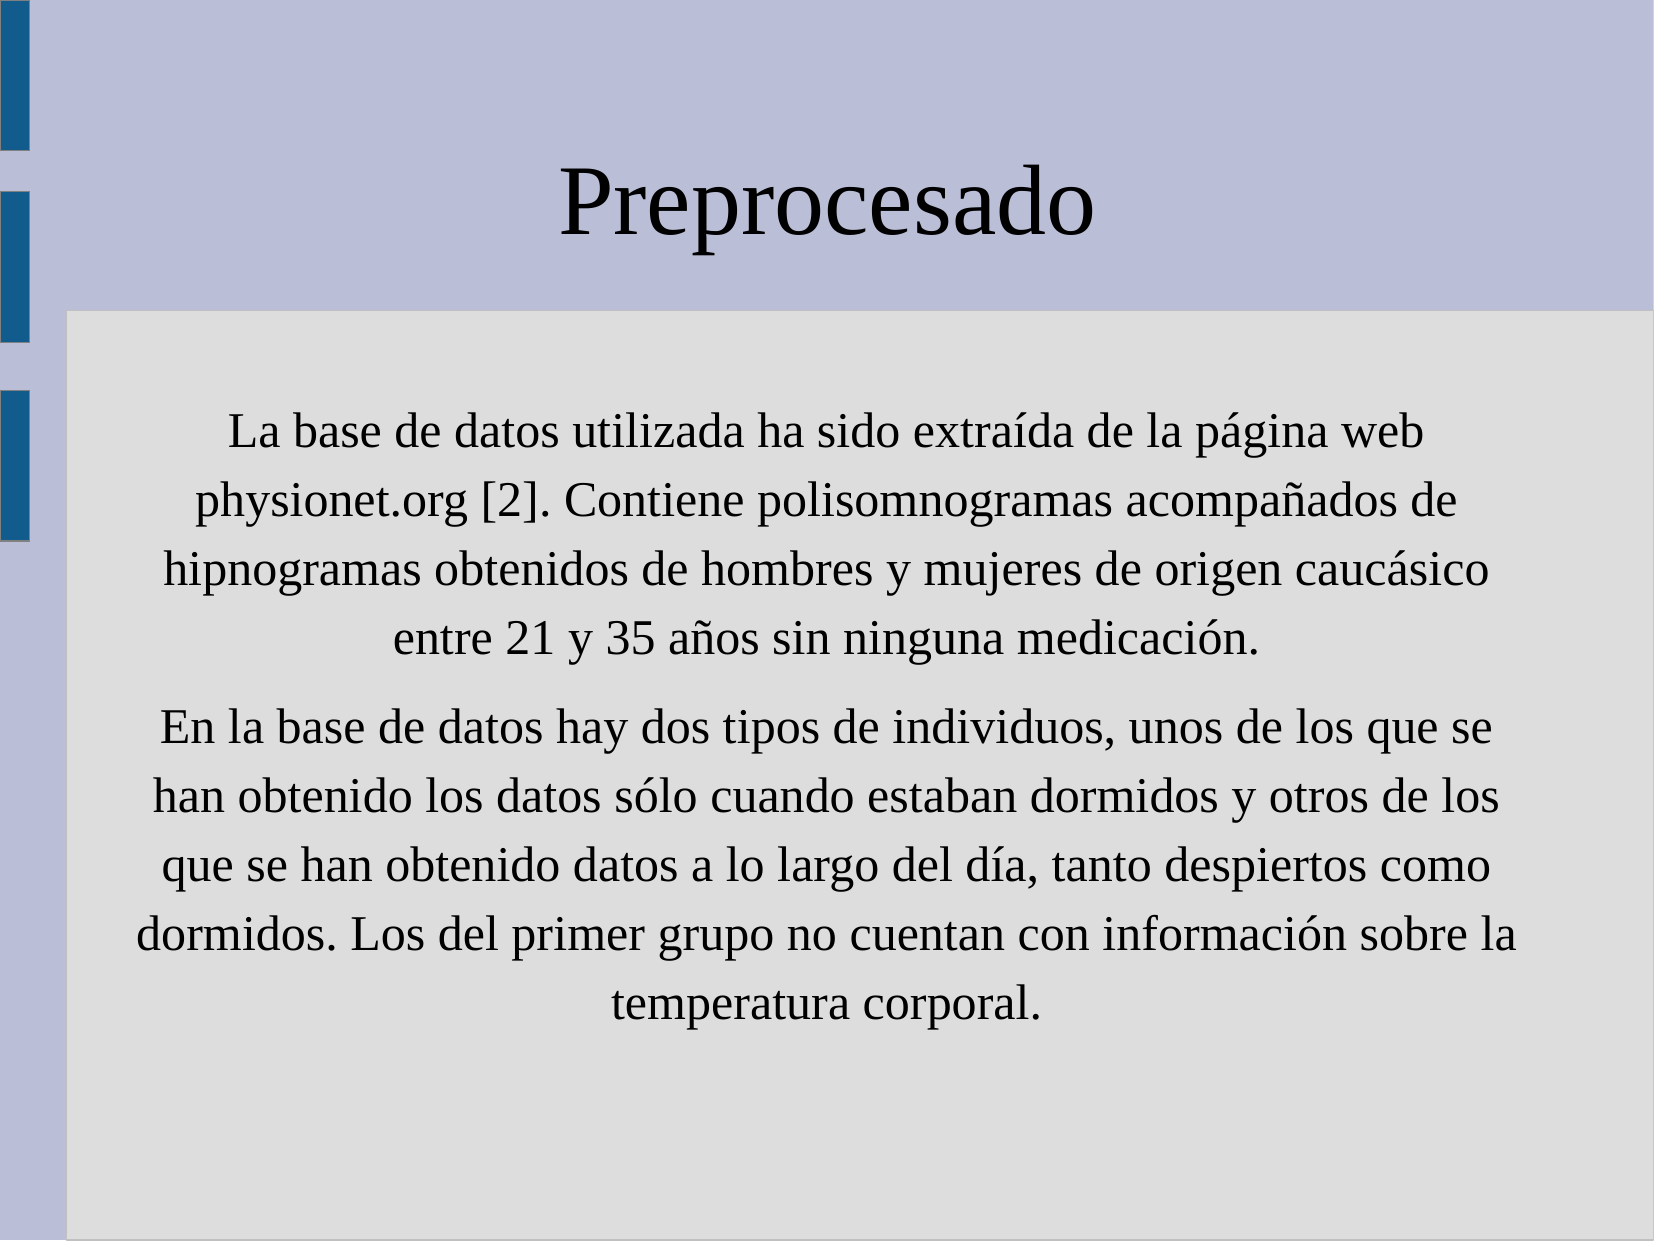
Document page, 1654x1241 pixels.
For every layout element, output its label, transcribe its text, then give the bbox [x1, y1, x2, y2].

title Preprocesado [121, 91, 1534, 299]
list La base de datos utilizada ha sido extraída de la página web physionet.org [2]. Contiene polisomnogramas acompañados de hipnogramas obtenidos de hombres y mujeres de origen caucásico entre 21 y 35 años sin ninguna medicación. En la base de datos hay dos tipos de individuos, unos de los que se han obtenido los datos sólo cuando estaban dormidos y otros de los que se han obtenido datos a lo largo del día, tanto despiertos como dormidos. Los del primer grupo no cuentan con información sobre la temperatura corporal. [120, 388, 1533, 1108]
